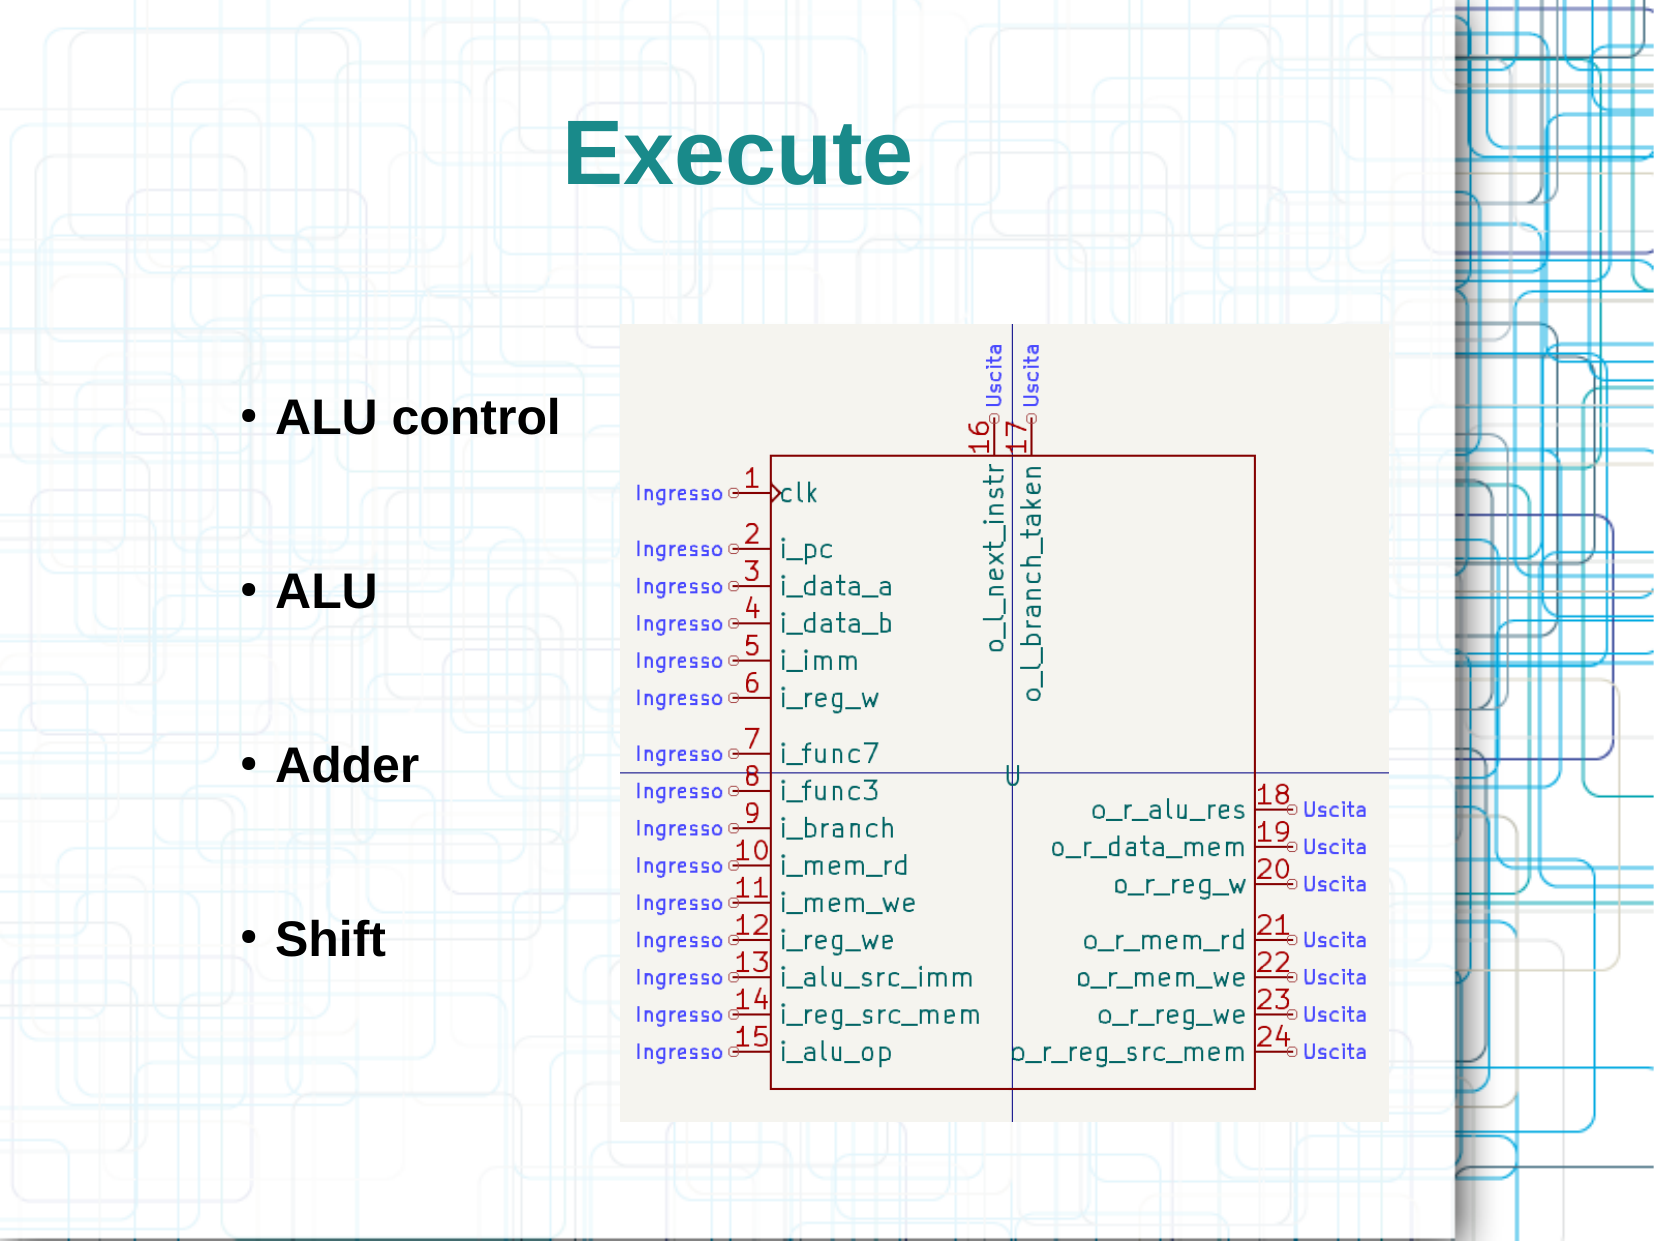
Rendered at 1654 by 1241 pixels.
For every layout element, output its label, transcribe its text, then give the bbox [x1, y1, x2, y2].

text_box ALU control ALU Adder Shift [225, 381, 577, 975]
picture [0, 0, 1654, 1241]
title Execute [59, 49, 1418, 257]
